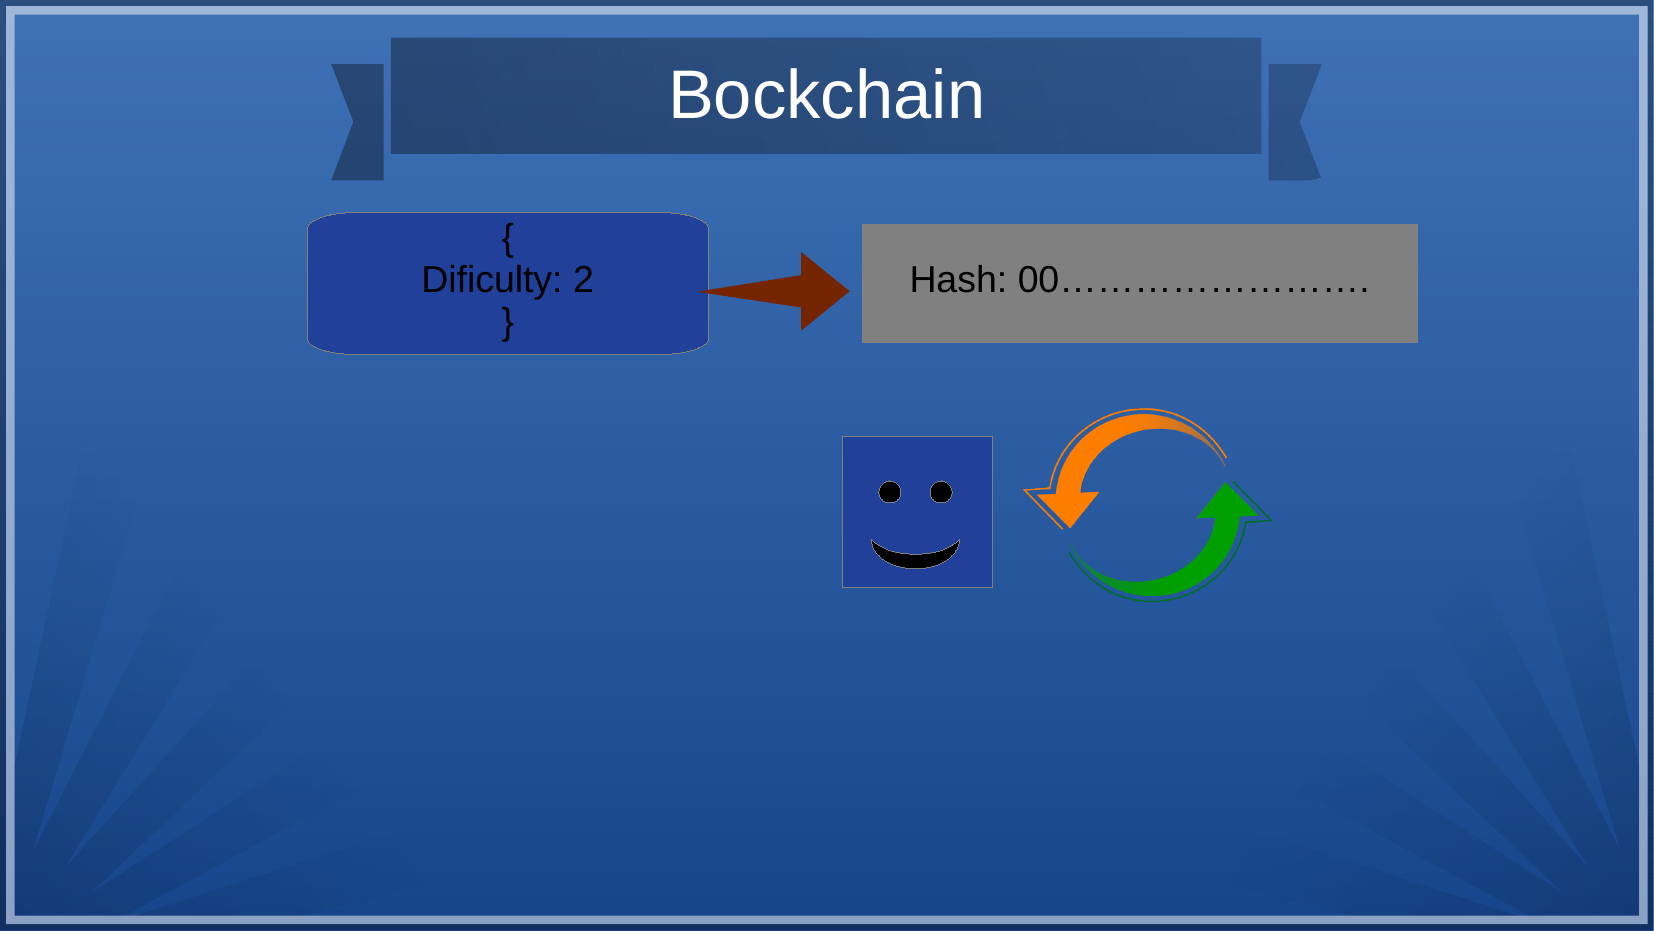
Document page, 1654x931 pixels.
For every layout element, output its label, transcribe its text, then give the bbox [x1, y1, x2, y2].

picture [1019, 401, 1276, 610]
text_box Hash: 00……………………. [862, 224, 1418, 343]
title Bockchain [389, 35, 1264, 154]
picture [696, 251, 850, 331]
text_box [842, 436, 993, 588]
text_box { Dificulty: 2 } [307, 212, 709, 355]
